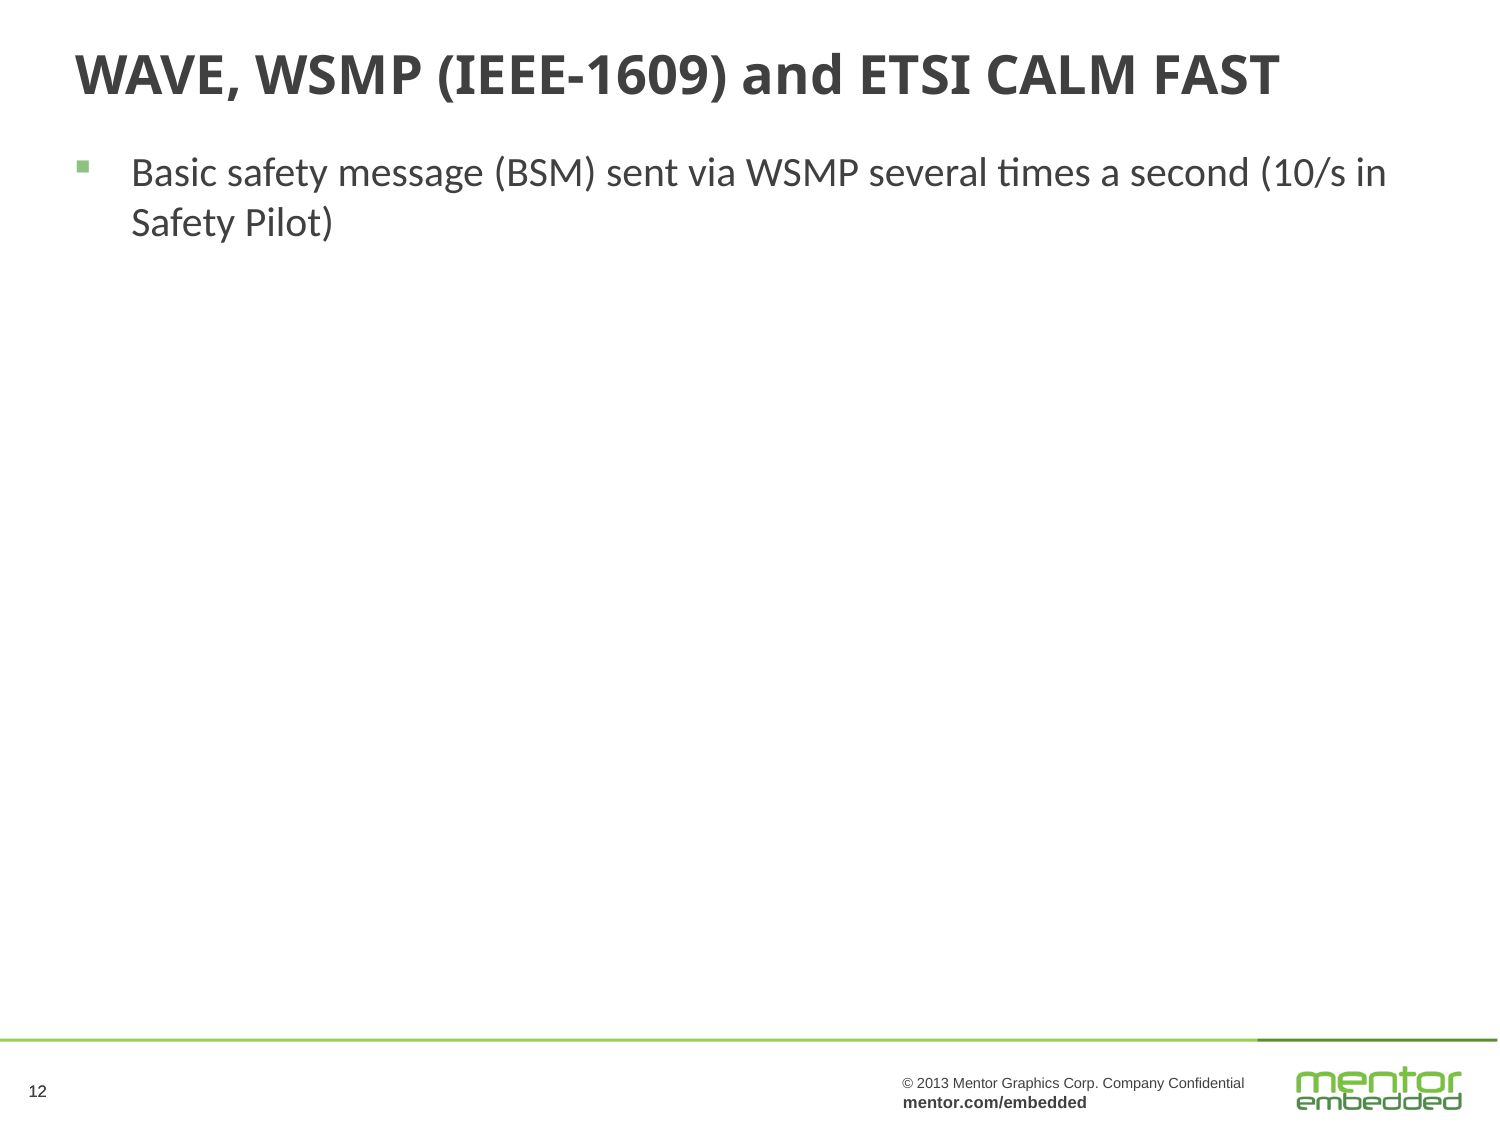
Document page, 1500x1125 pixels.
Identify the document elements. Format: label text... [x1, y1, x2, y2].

list Basic safety message (BSM) sent via WSMP several times a second (10/s in Safety Pilot) [0, 137, 1500, 1025]
picture [1292, 1062, 1464, 1114]
title WAVE, WSMP (IEEE-1609) and ETSI CALM FAST [0, 0, 1500, 113]
